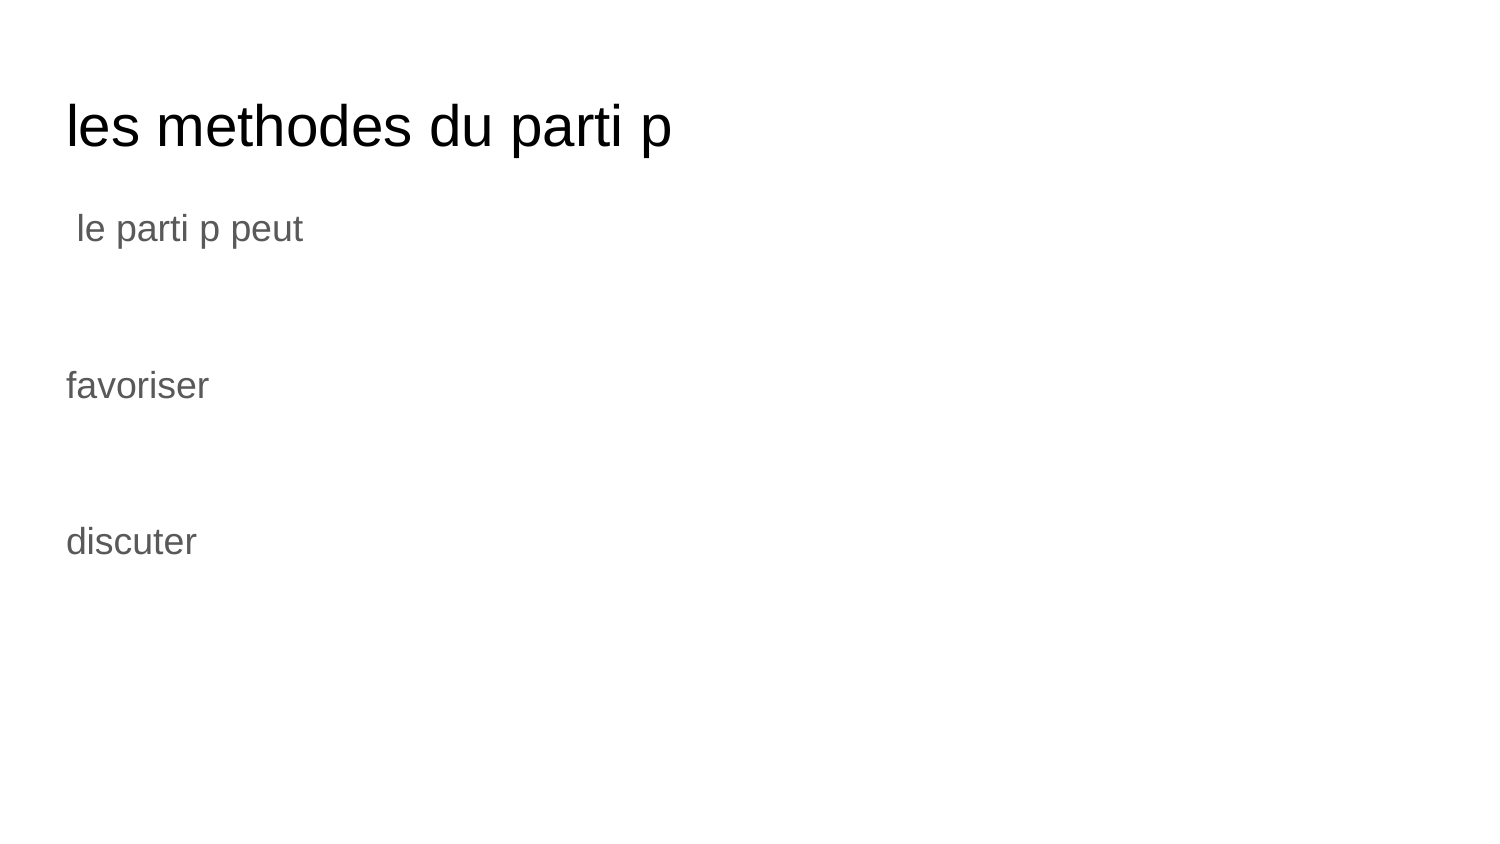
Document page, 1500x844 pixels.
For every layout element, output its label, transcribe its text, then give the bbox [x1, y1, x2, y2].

list le parti p peut favoriser discuter [51, 189, 1449, 750]
title les methodes du parti p [51, 72, 1449, 167]
